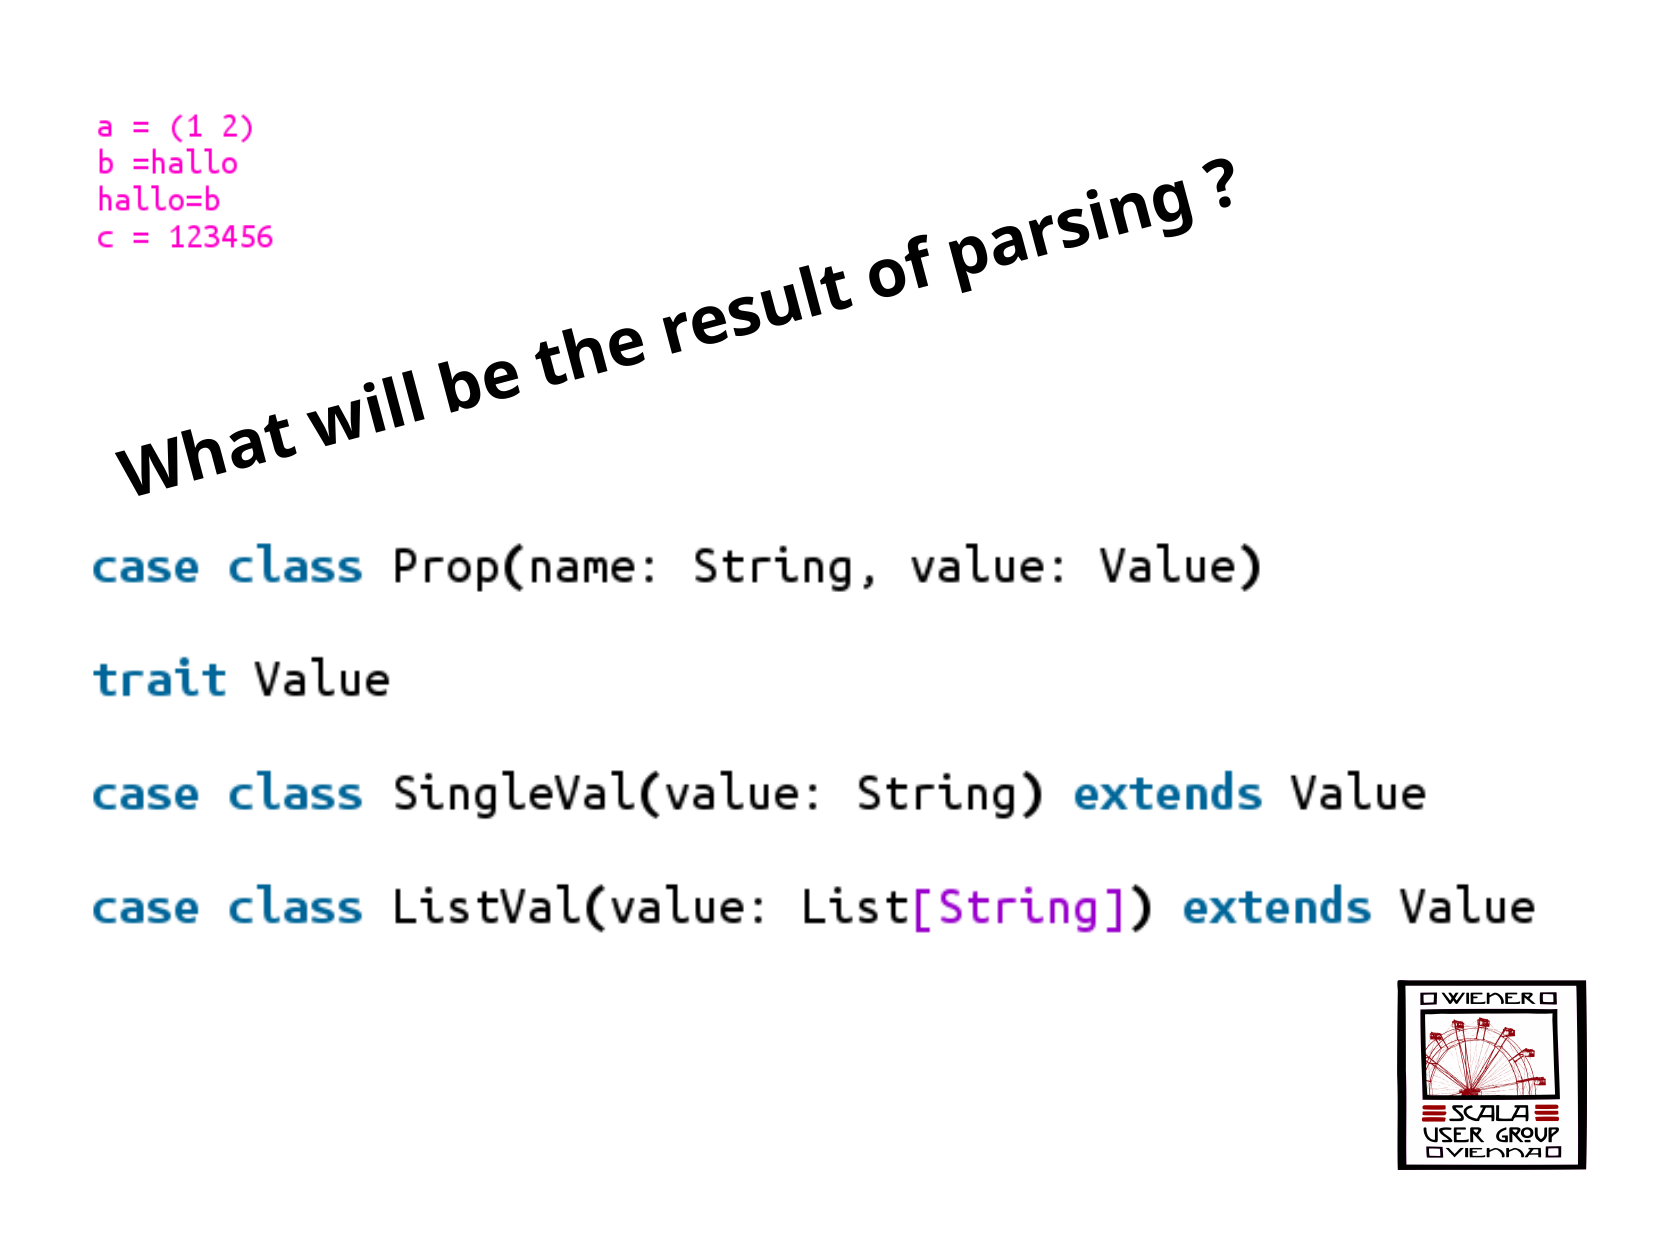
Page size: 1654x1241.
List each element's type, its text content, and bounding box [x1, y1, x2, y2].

picture [93, 520, 1553, 958]
picture [97, 110, 278, 256]
picture [1397, 980, 1587, 1170]
text_box What will be the result of parsing ? [93, 43, 1558, 548]
